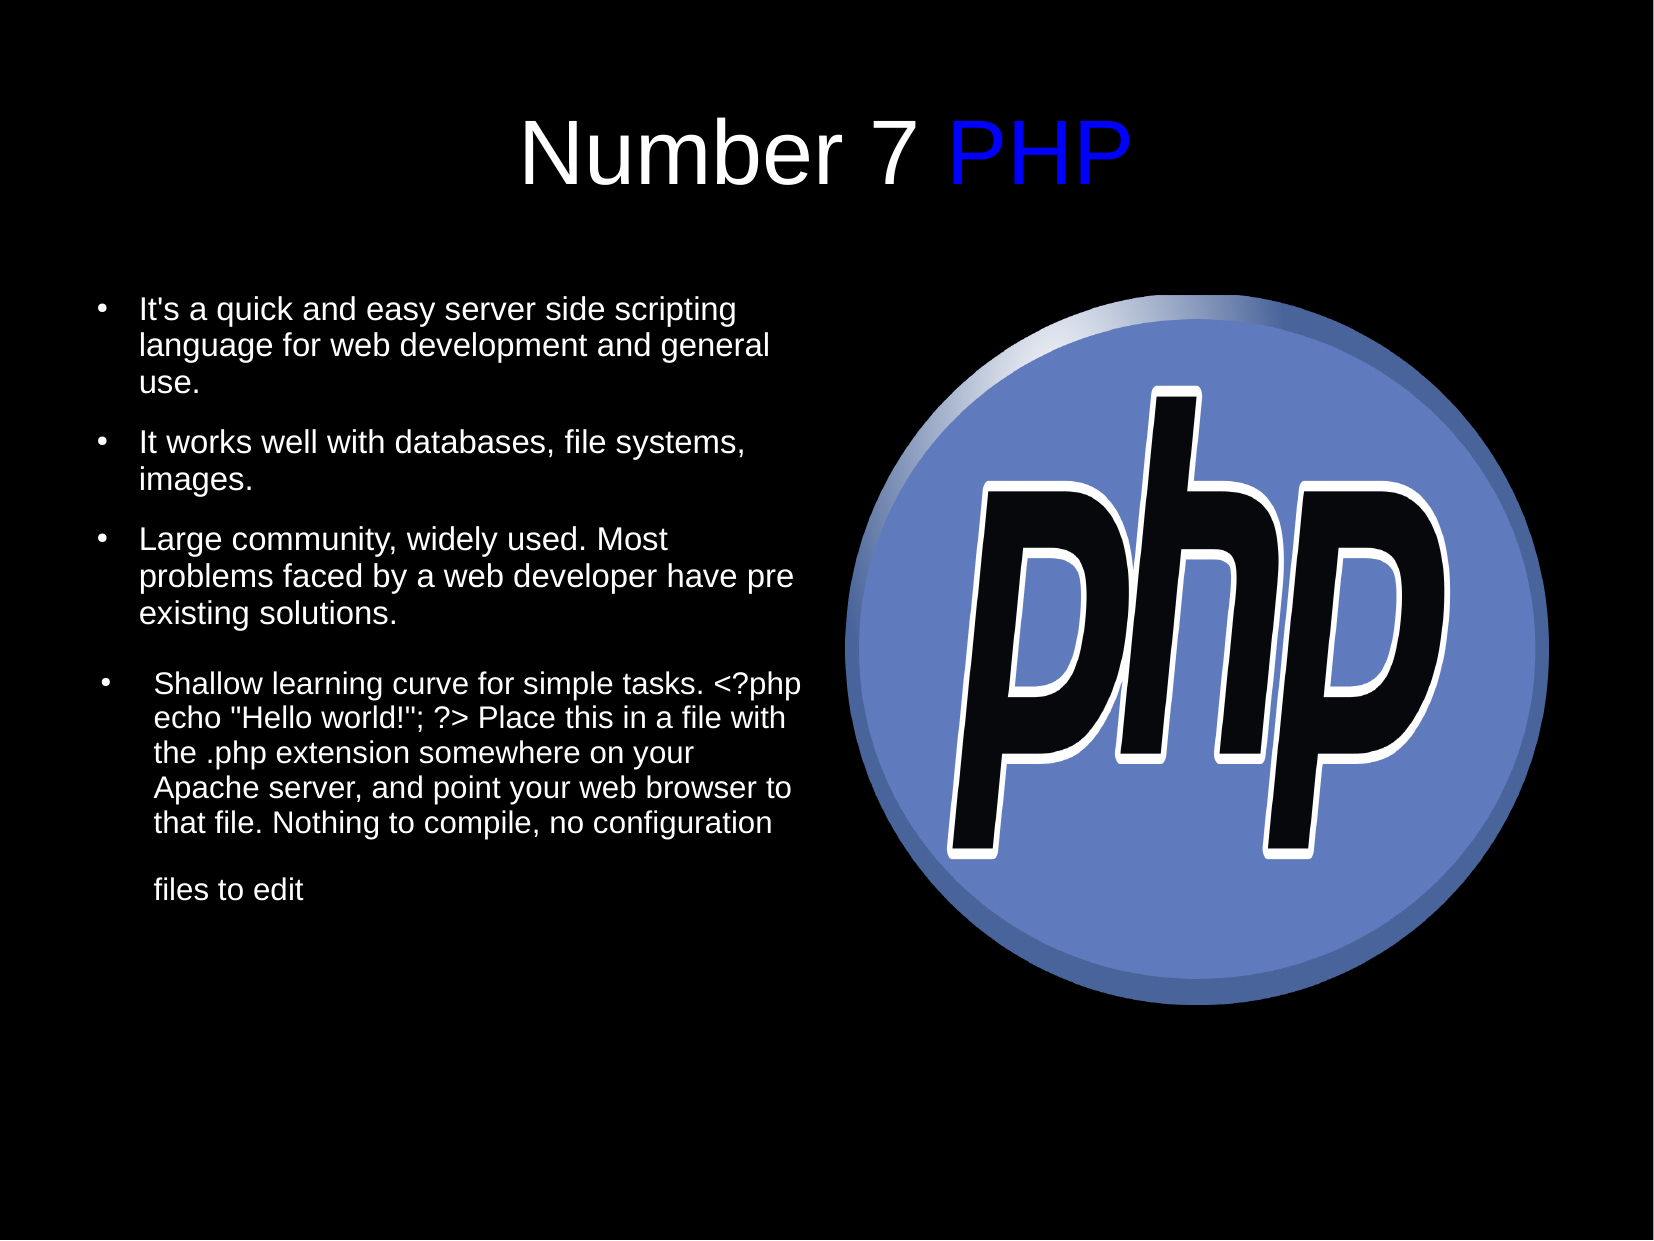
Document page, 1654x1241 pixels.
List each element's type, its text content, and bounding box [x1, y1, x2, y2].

list It's a quick and easy server side scripting language for web development and general use. It works well with databases, file systems, images. Large community, widely used. Most problems faced by a web developer have pre existing solutions. [82, 290, 809, 634]
title Number 7 PHP [82, 49, 1571, 257]
picture [845, 287, 1549, 1006]
list Shallow learning curve for simple tasks. <?php echo "Hello world!"; ?> Place this in a file with the .php extension somewhere on your Apache server, and point your web browser to that file. Nothing to compile, no configuration files to edit [82, 665, 809, 1009]
